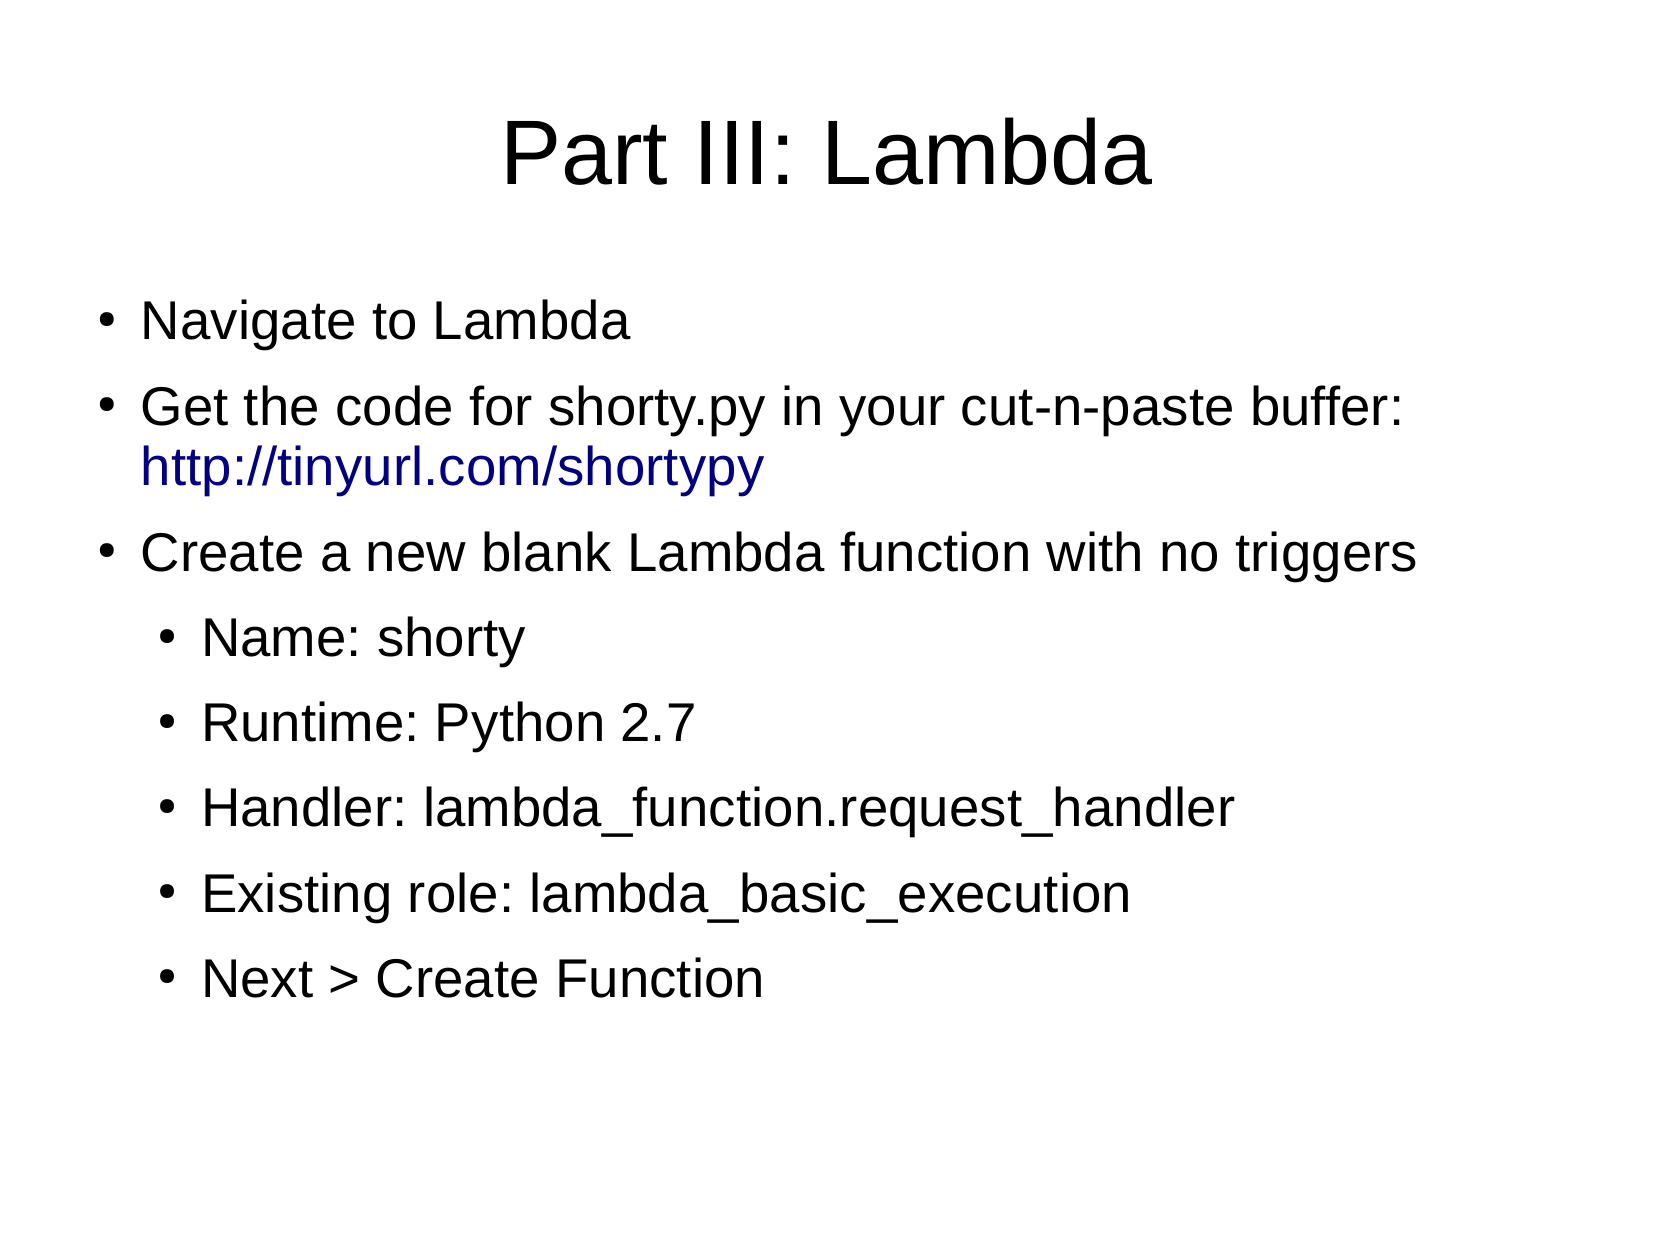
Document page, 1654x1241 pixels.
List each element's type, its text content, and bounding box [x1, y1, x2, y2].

title Part III: Lambda [82, 49, 1571, 257]
list Navigate to Lambda Get the code for shorty.py in your cut-n-paste buffer: http://tinyurl.com/shortypy Create a new blank Lambda function with no triggers Name: shorty Runtime: Python 2.7 Handler: lambda_function.request_handler Existing role: lambda_basic_execution Next > Create Function [82, 290, 1571, 1010]
